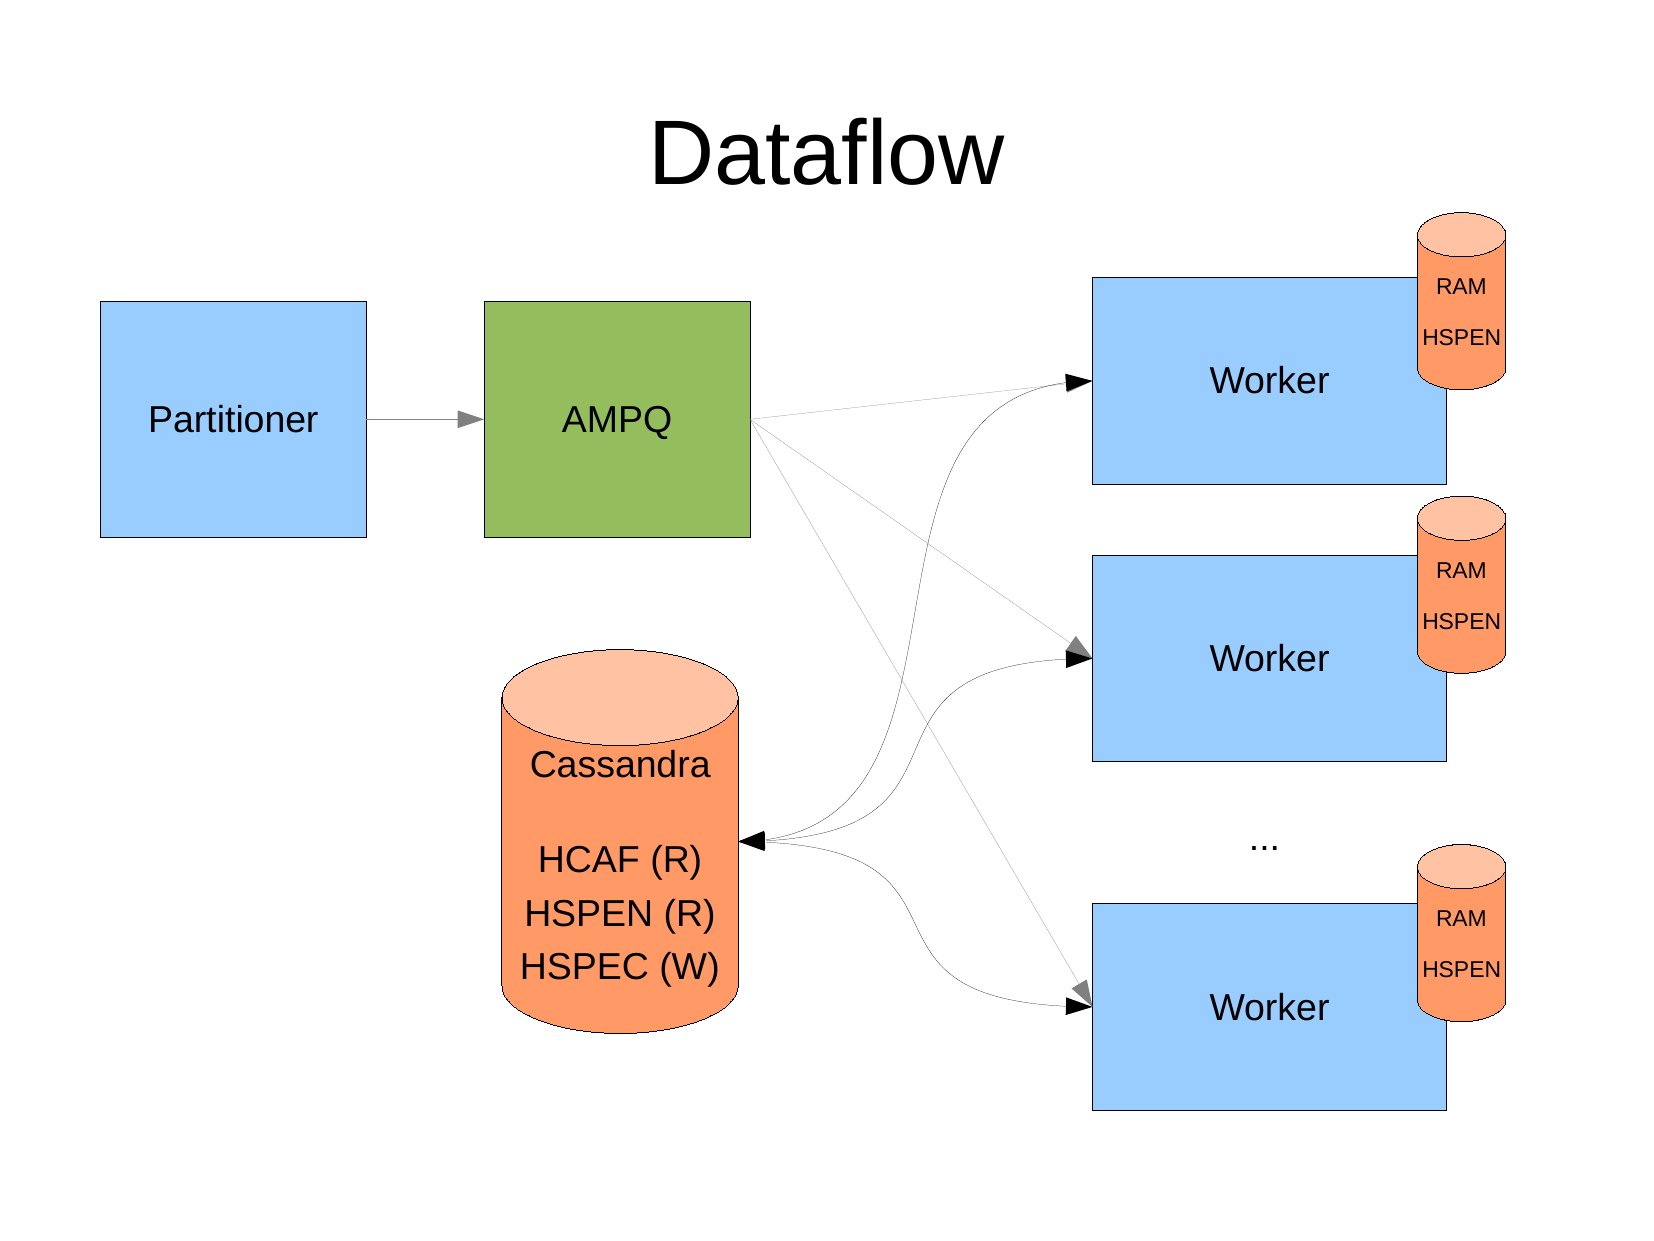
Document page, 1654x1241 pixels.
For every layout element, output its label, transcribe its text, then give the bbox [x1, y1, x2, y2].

text_box RAM HSPEN [1417, 239, 1506, 390]
text_box Worker [1092, 903, 1447, 1111]
text_box Cassandra HCAF (R) HSPEN (R) HSPEC (W) [501, 698, 739, 1034]
text_box Worker [1092, 277, 1447, 485]
text_box RAM HSPEN [1417, 870, 1506, 1022]
text_box AMPQ [484, 301, 751, 538]
text_box RAM HSPEN [1417, 522, 1506, 674]
text_box Worker [1092, 555, 1447, 762]
title Dataflow [82, 56, 1571, 250]
text_box Partitioner [100, 301, 367, 538]
text_box ... [1234, 809, 1296, 866]
